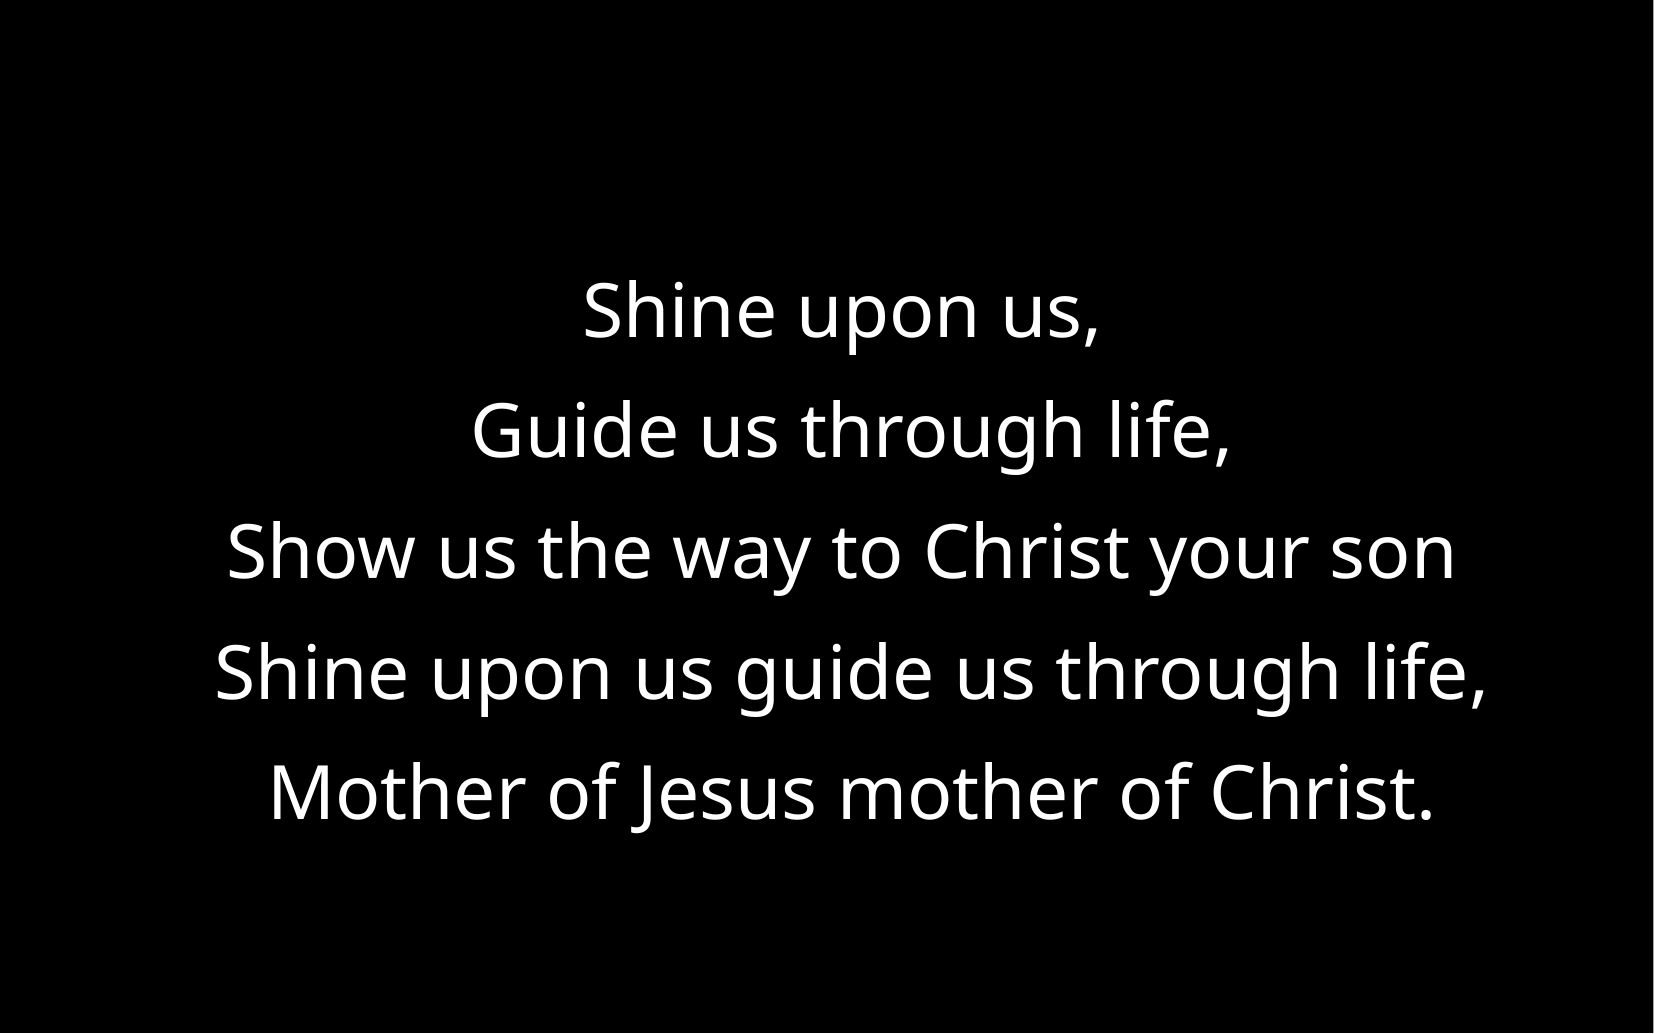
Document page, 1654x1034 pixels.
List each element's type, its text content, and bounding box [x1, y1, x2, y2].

list Shine upon us, Guide us through life, Show us the way to Christ your son Shine upon us guide us through life, Mother of Jesus mother of Christ. [0, 255, 1653, 855]
